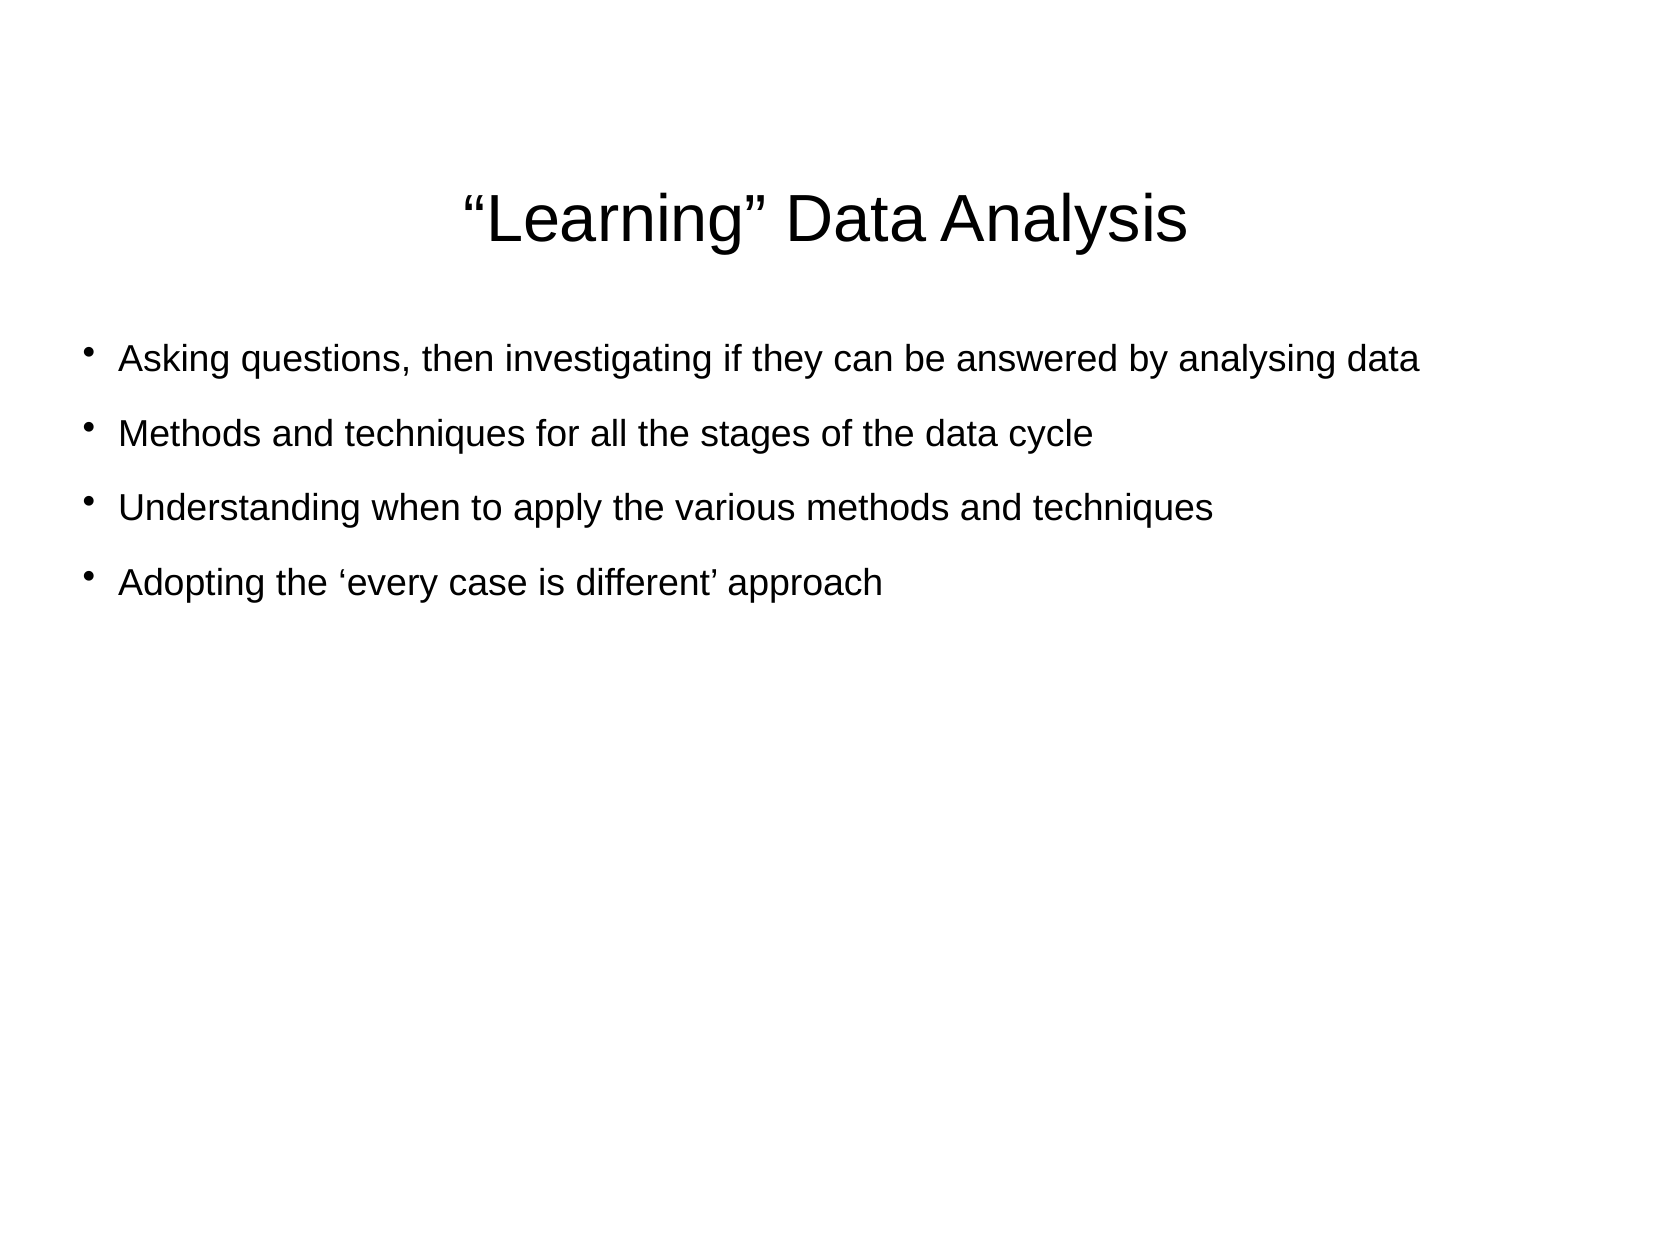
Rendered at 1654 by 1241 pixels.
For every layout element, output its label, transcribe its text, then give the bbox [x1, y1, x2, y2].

text_box “Learning” Data Analysis Asking questions, then investigating if they can be answered by analysing data Methods and techniques for all the stages of the data cycle Understanding when to apply the various methods and techniques Adopting the ‘every case is different’ approach [82, 94, 1571, 1146]
